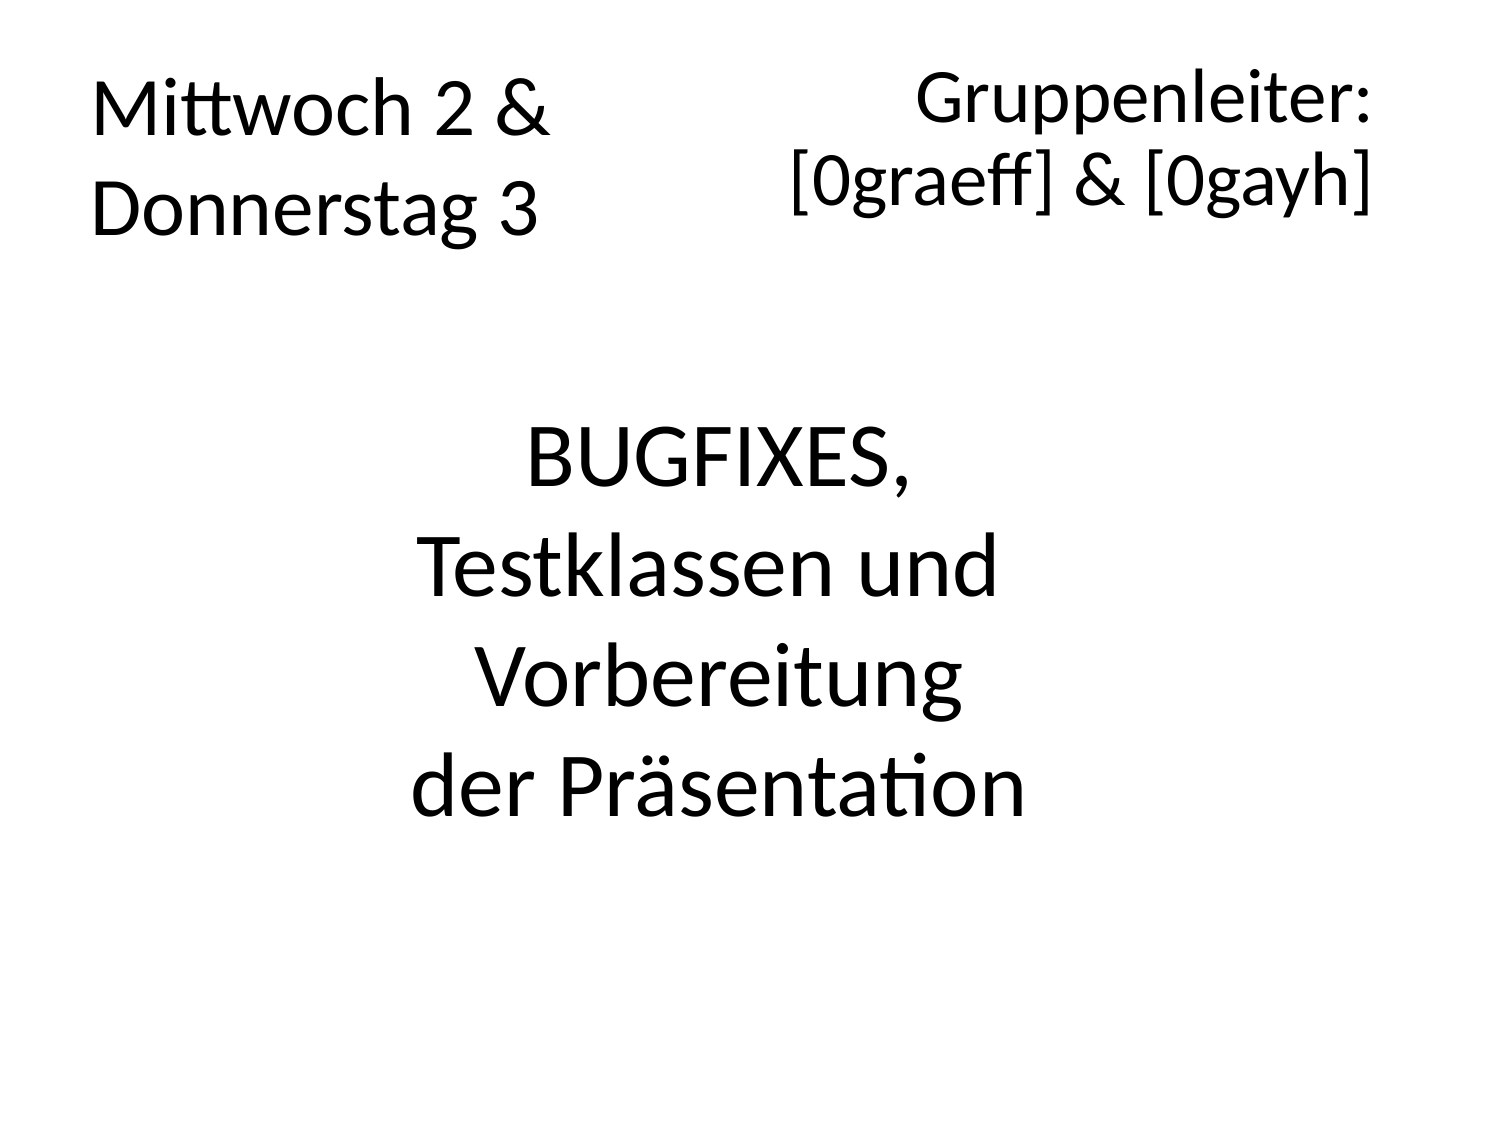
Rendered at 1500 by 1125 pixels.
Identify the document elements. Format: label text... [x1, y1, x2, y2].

text_box BUGFIXES, Testklassen und Vorbereitung der Präsentation [388, 387, 1051, 1063]
text_box Gruppenleiter: [0graeff] & [0gayh] [773, 44, 1450, 233]
title Mittwoch 2 & Donnerstag 3 [75, 45, 751, 233]
